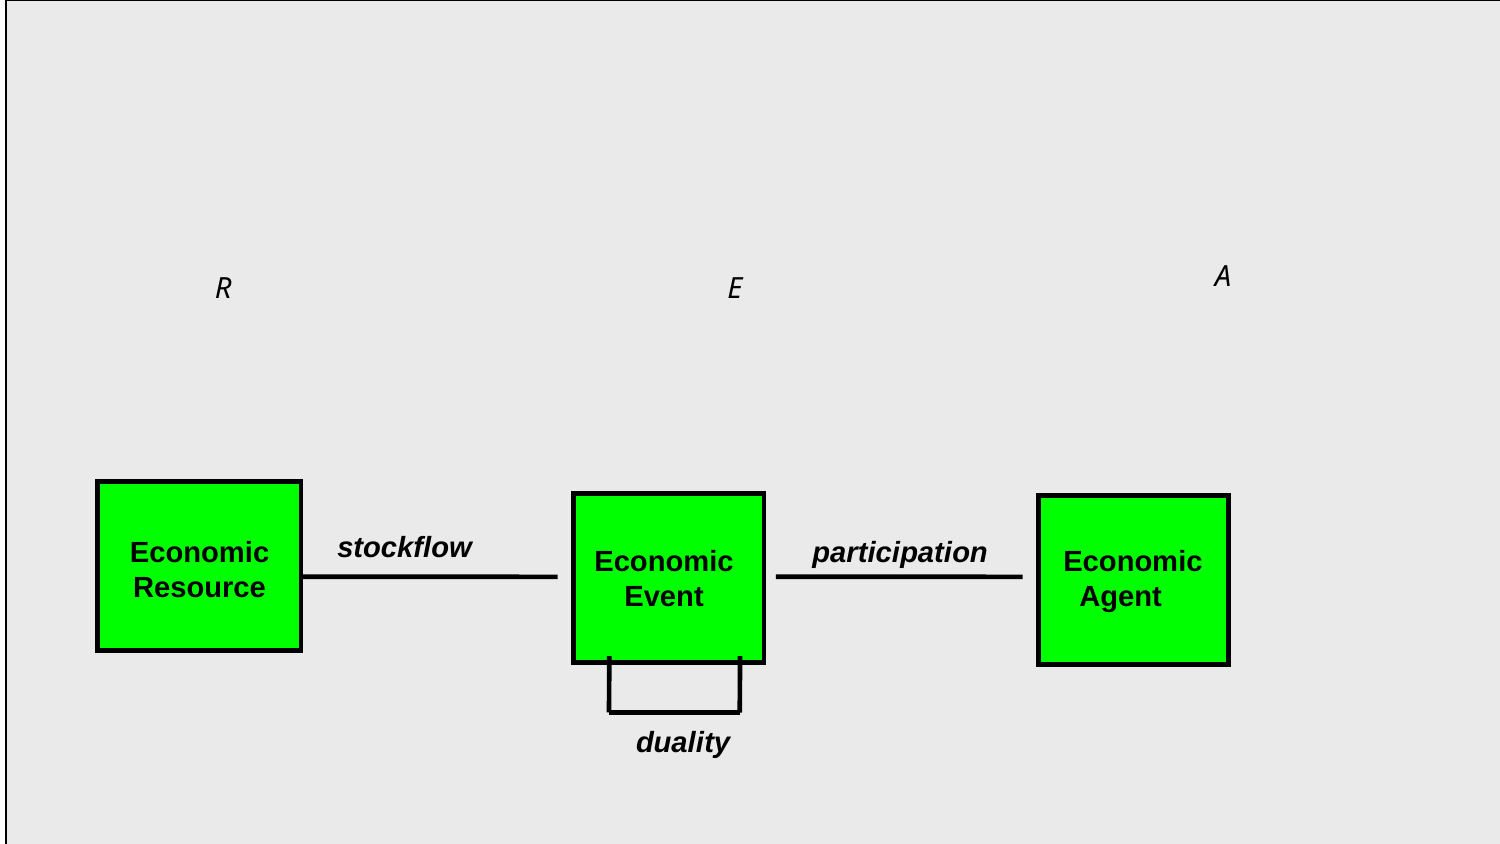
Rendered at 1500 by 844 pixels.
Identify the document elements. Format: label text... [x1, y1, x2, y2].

text_box stockflow [322, 520, 527, 569]
text_box Economic Event [573, 534, 755, 617]
text_box E [712, 262, 800, 400]
text_box A [1200, 249, 1313, 388]
text_box participation [797, 525, 1023, 574]
text_box duality [621, 716, 757, 765]
text_box R [200, 262, 325, 404]
text_box [6, 0, 1500, 844]
text_box Economic Resource [109, 525, 291, 608]
text_box Economic Agent [1037, 534, 1229, 617]
